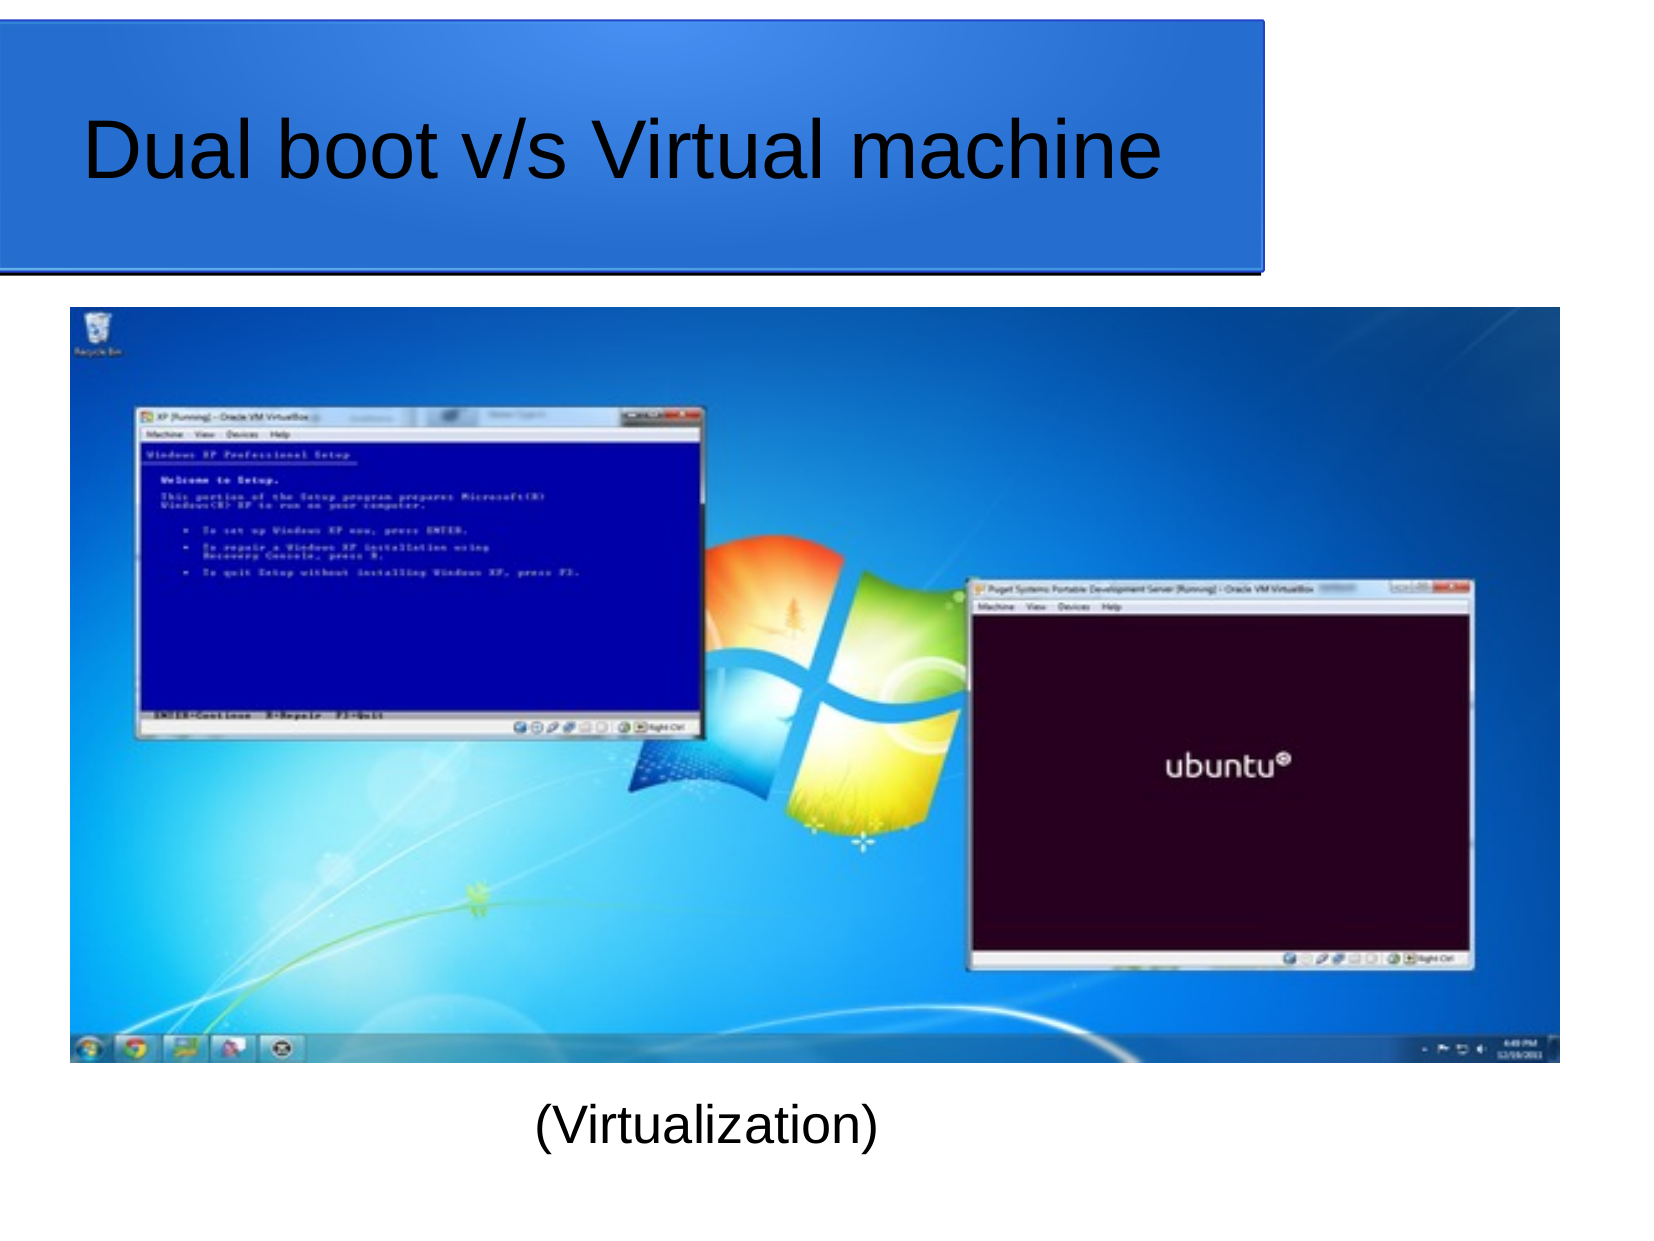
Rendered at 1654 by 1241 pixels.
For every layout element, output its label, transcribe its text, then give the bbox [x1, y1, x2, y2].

title Dual boot v/s Virtual machine [82, 47, 1235, 252]
text_box (Virtualization) [519, 1087, 1135, 1163]
picture [70, 307, 1560, 1063]
